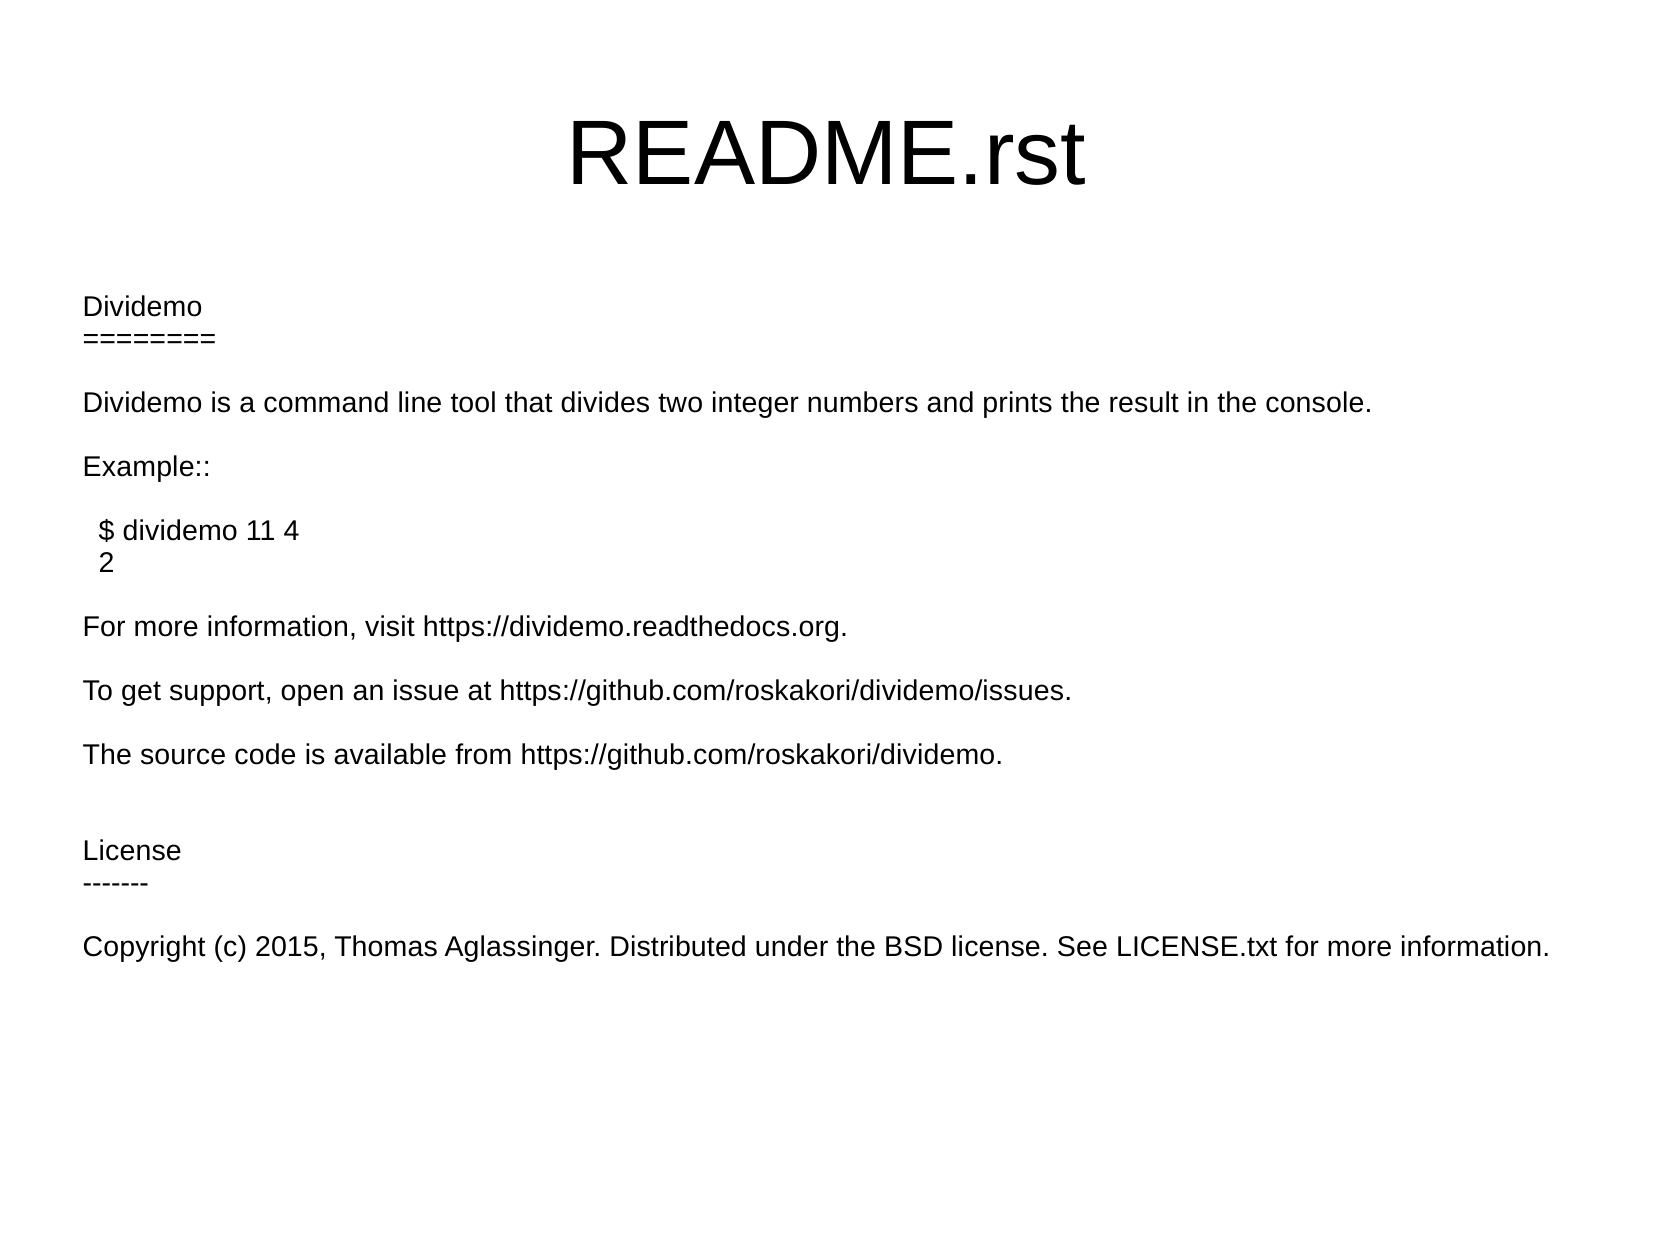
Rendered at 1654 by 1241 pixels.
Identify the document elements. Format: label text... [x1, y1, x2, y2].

list Dividemo ======== Dividemo is a command line tool that divides two integer numbers and prints the result in the console. Example:: $ dividemo 11 4 2 For more information, visit https://dividemo.readthedocs.org. To get support, open an issue at https://github.com/roskakori/dividemo/issues. The source code is available from https://github.com/roskakori/dividemo. License ------- Copyright (c) 2015, Thomas Aglassinger. Distributed under the BSD license. See LICENSE.txt for more information. [82, 290, 1571, 1010]
title README.rst [82, 49, 1571, 257]
